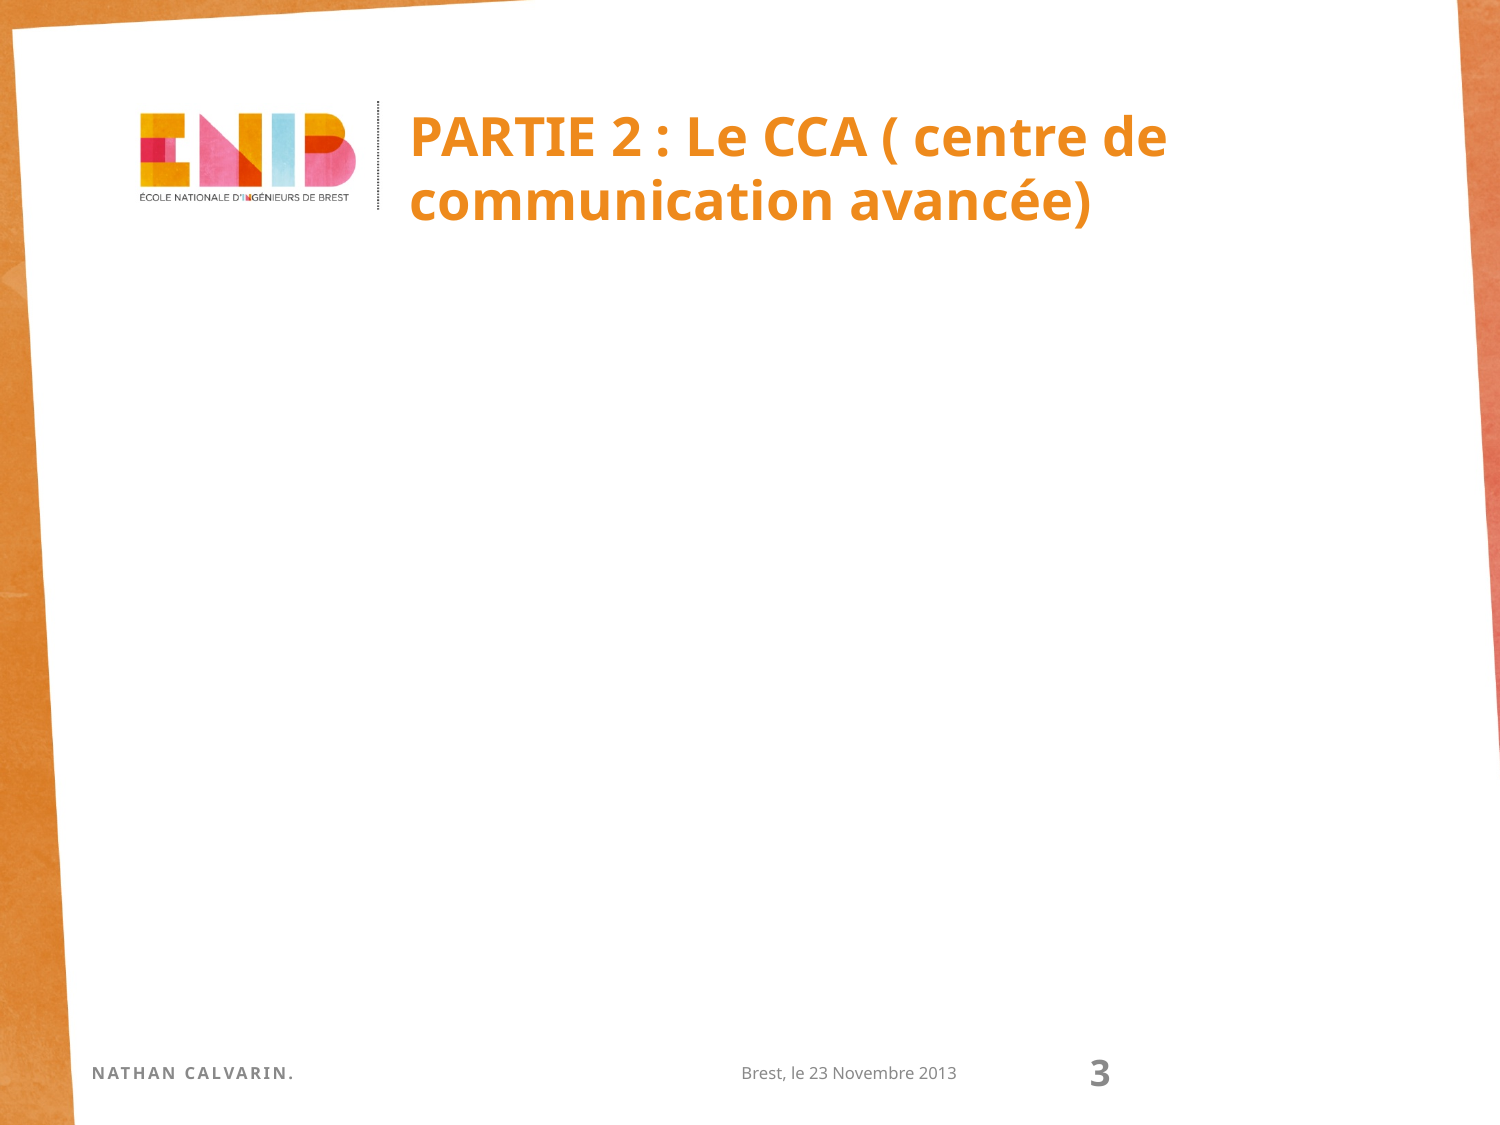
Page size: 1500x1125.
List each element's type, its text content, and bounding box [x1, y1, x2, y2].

picture [0, 0, 1500, 1125]
text_box <numéro> [1074, 1042, 1426, 1103]
text_box Brest, le 23 Novembre 2013 [726, 1042, 1074, 1103]
text_box NATHAN CALVARIN. [76, 1042, 715, 1103]
title PARTIE 2 : Le CCA ( centre de communication avancée) [409, 101, 1270, 220]
